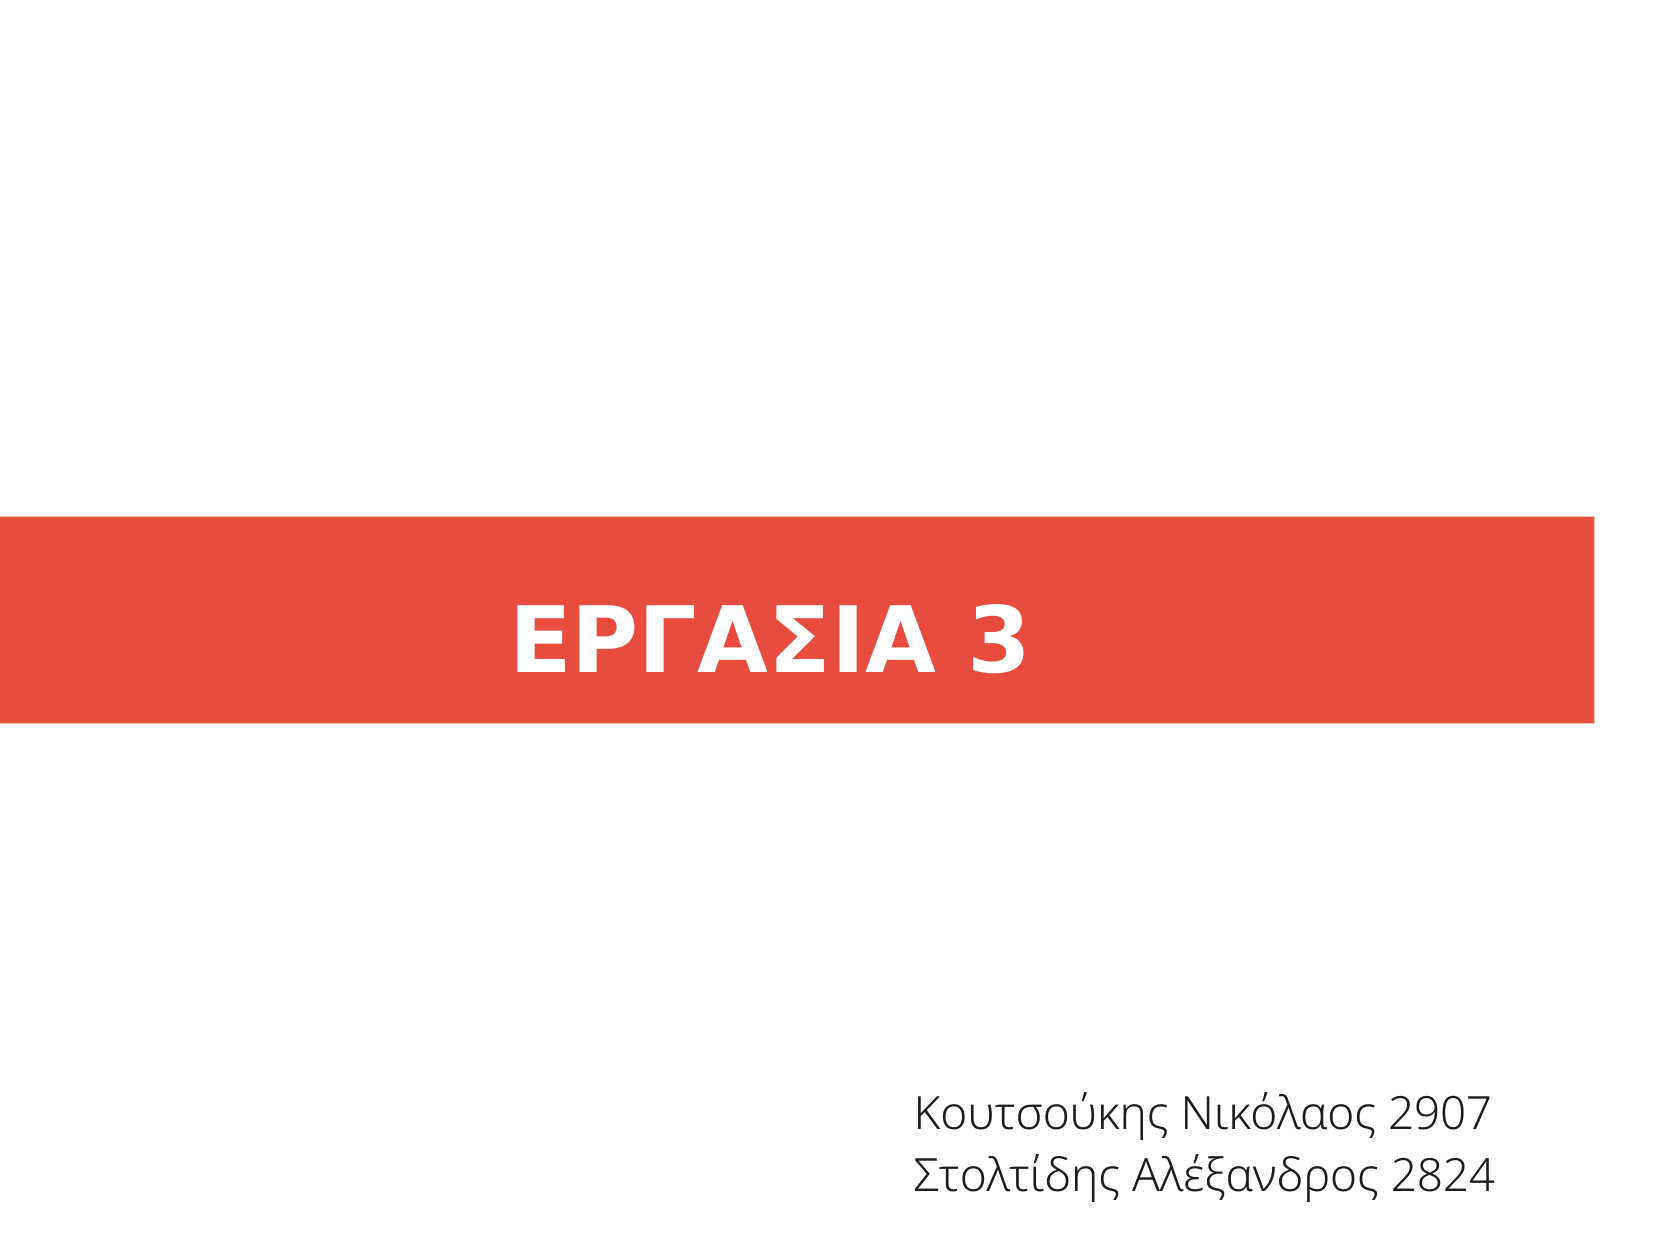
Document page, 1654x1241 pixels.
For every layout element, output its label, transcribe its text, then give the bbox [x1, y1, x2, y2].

subtitle Κουτσούκης Νικόλαος 2907 Στολτίδης Αλέξανδρος 2824 [88, 767, 1595, 1182]
title ΕΡΓΑΣΙΑ 3 [58, 545, 1578, 695]
